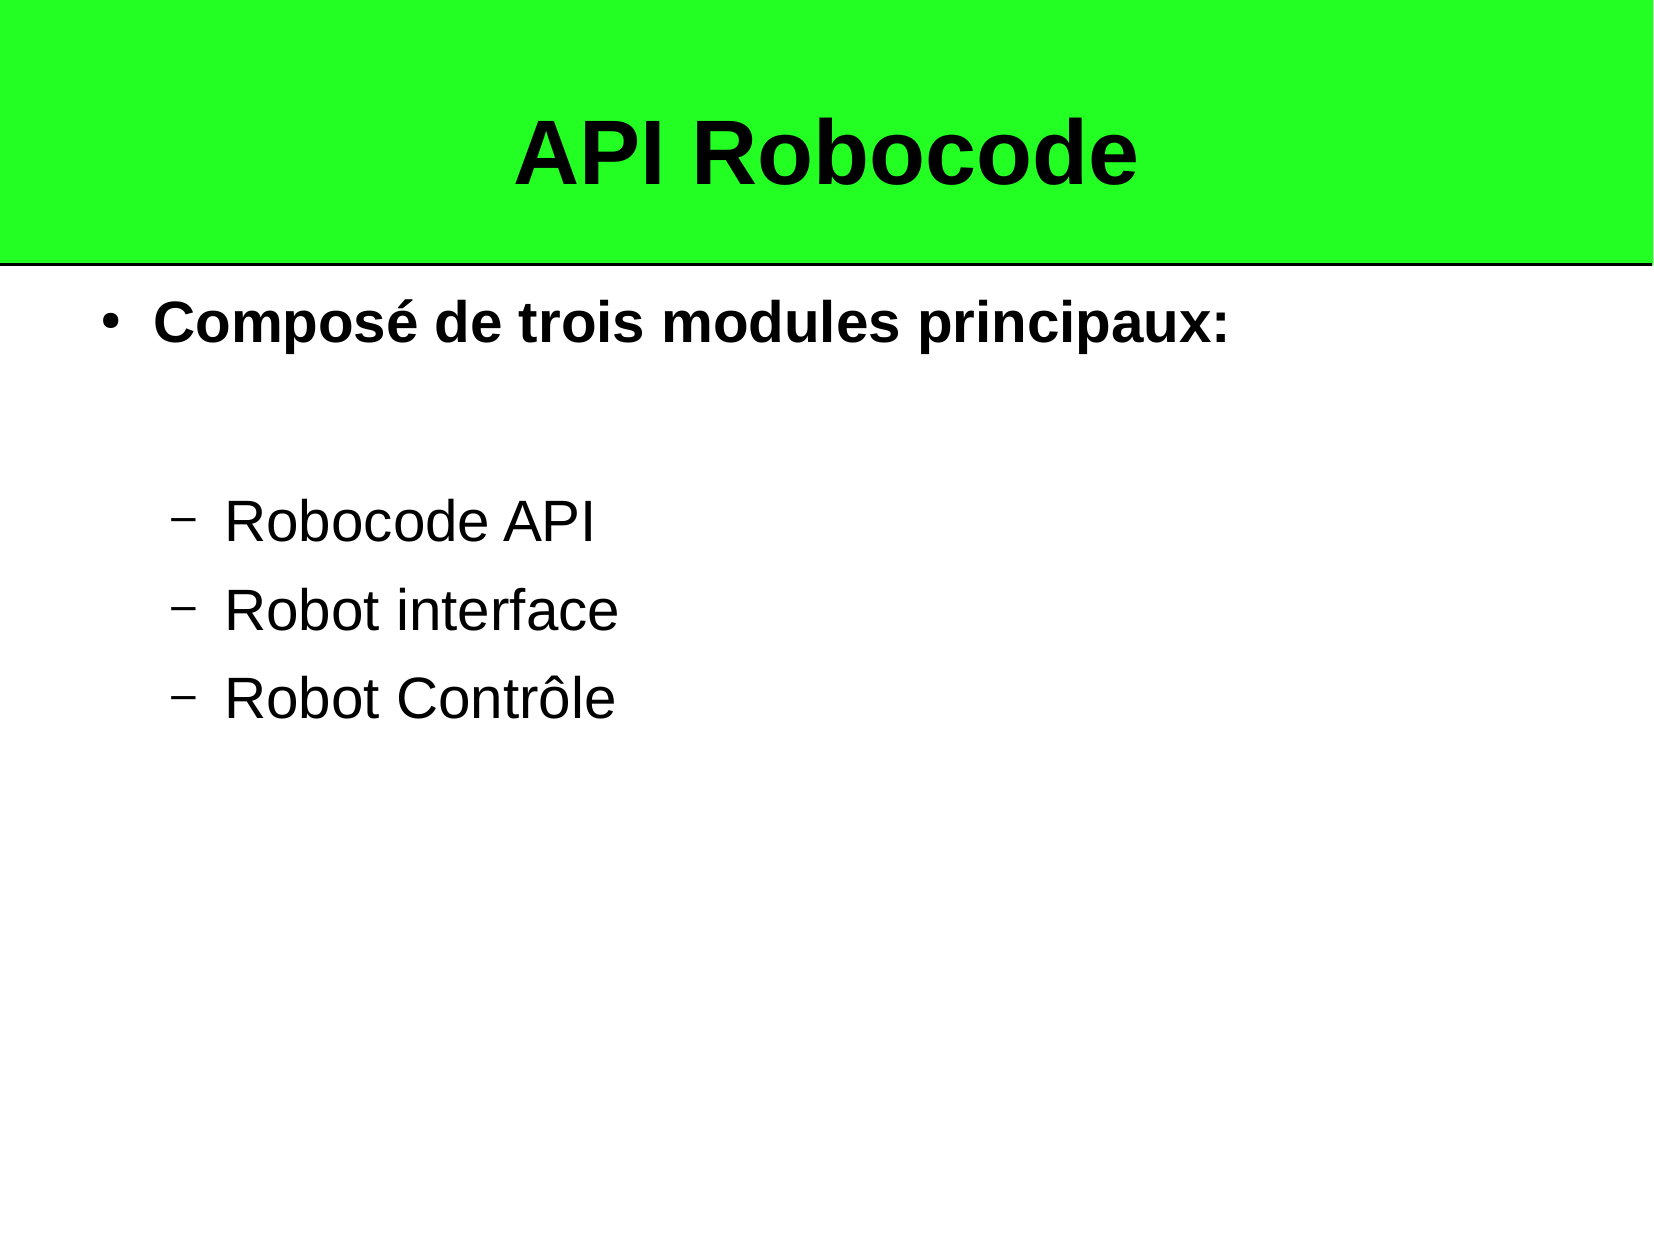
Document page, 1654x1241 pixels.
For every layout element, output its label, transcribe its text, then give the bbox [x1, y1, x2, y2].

text_box [0, 0, 1654, 266]
title API Robocode [82, 49, 1571, 257]
list Composé de trois modules principaux: Robocode API Robot interface Robot Contrôle [82, 290, 1571, 1109]
